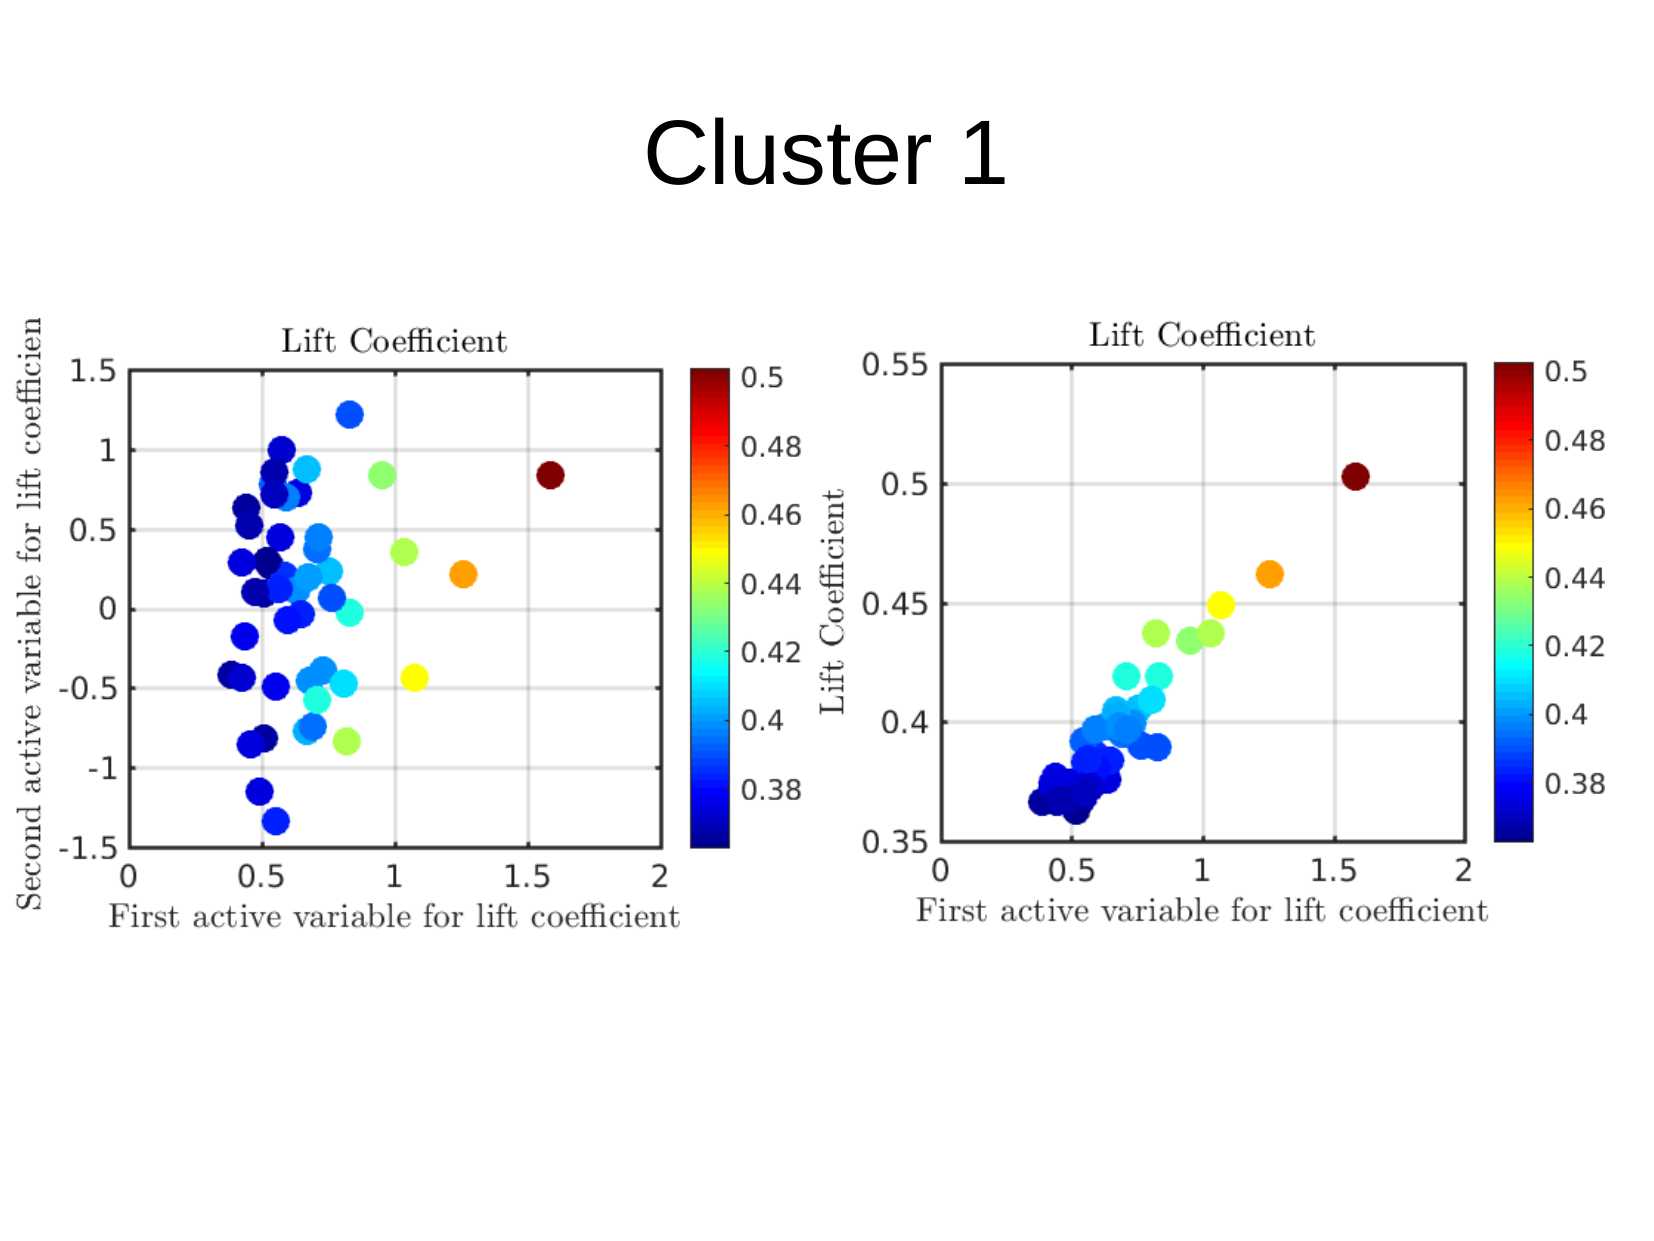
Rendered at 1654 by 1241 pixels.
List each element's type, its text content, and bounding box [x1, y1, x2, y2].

title Cluster 1 [82, 49, 1571, 257]
picture [11, 312, 1642, 939]
